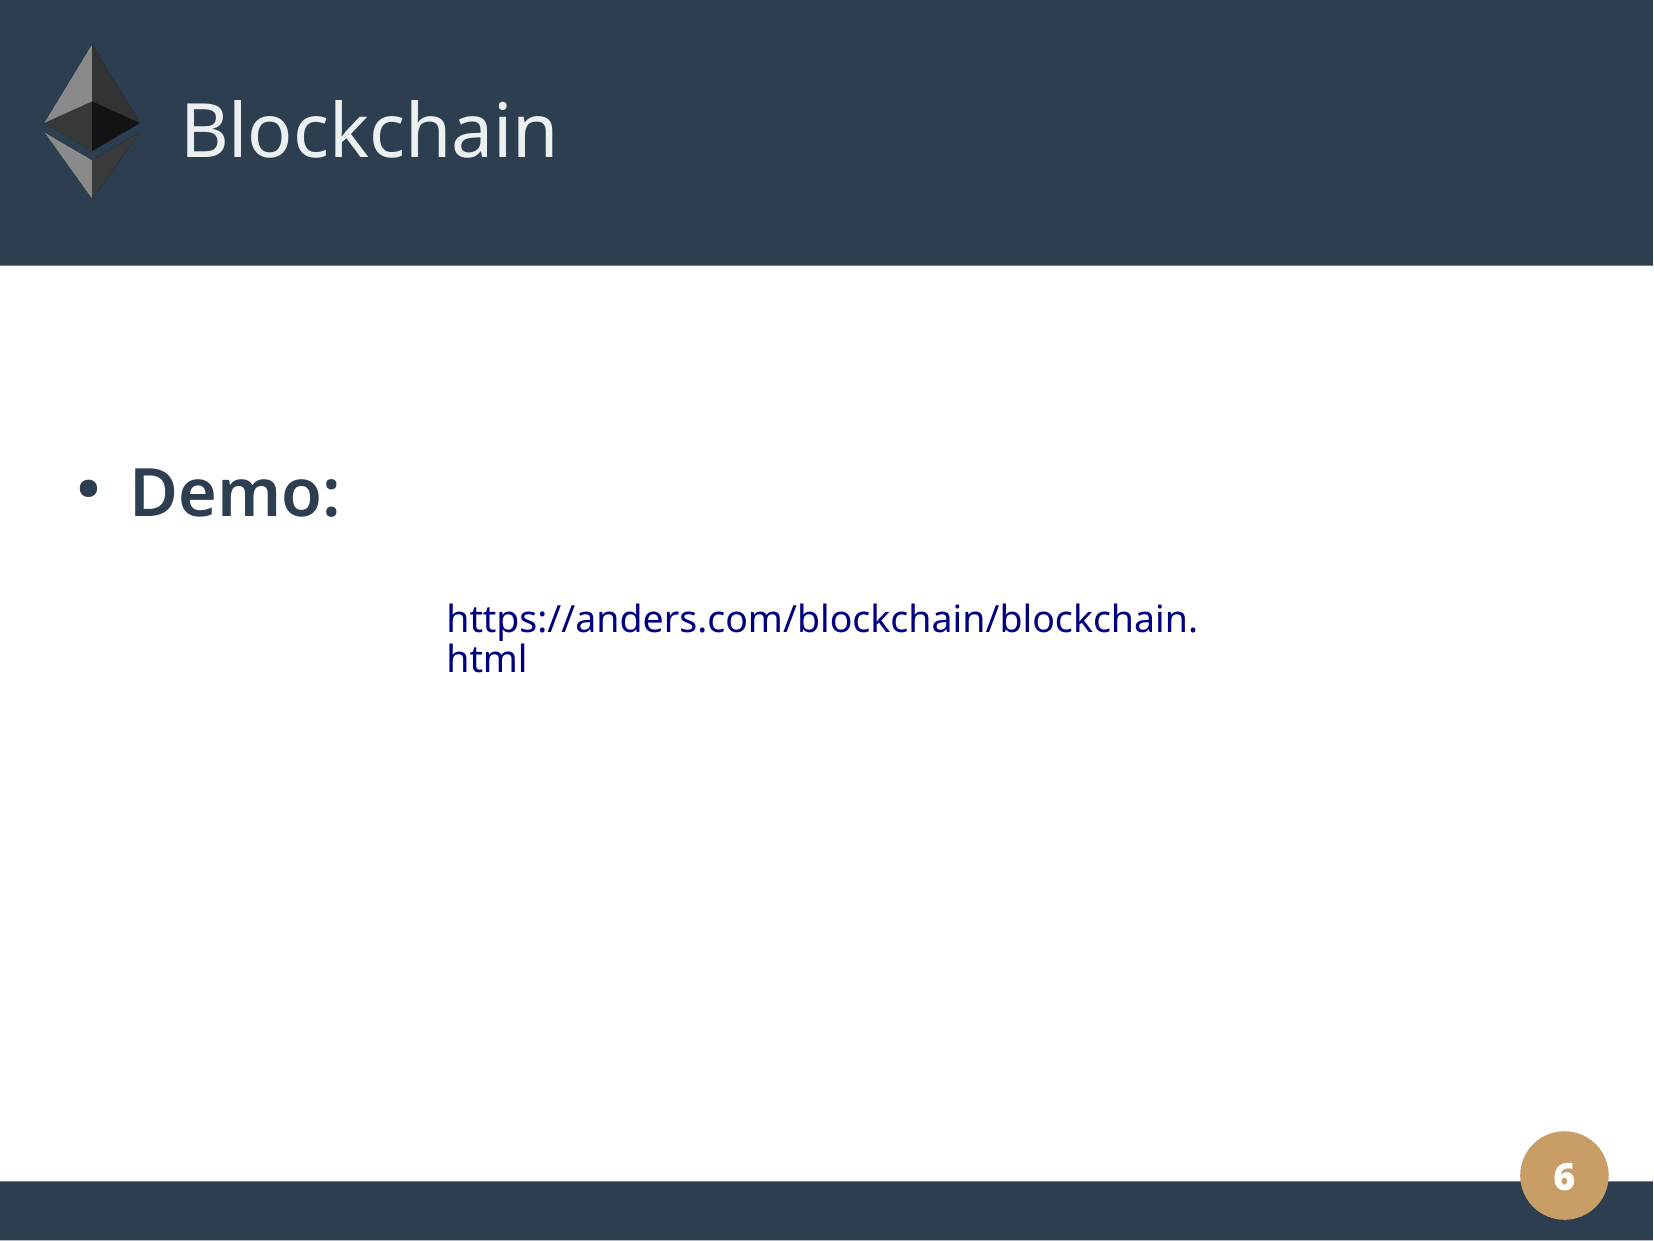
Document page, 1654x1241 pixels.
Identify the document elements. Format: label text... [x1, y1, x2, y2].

title Blockchain [179, 49, 1594, 207]
picture [44, 44, 140, 199]
text_box https://anders.com/blockchain/blockchain.html [431, 585, 1222, 656]
list Demo: [58, 324, 1594, 1152]
